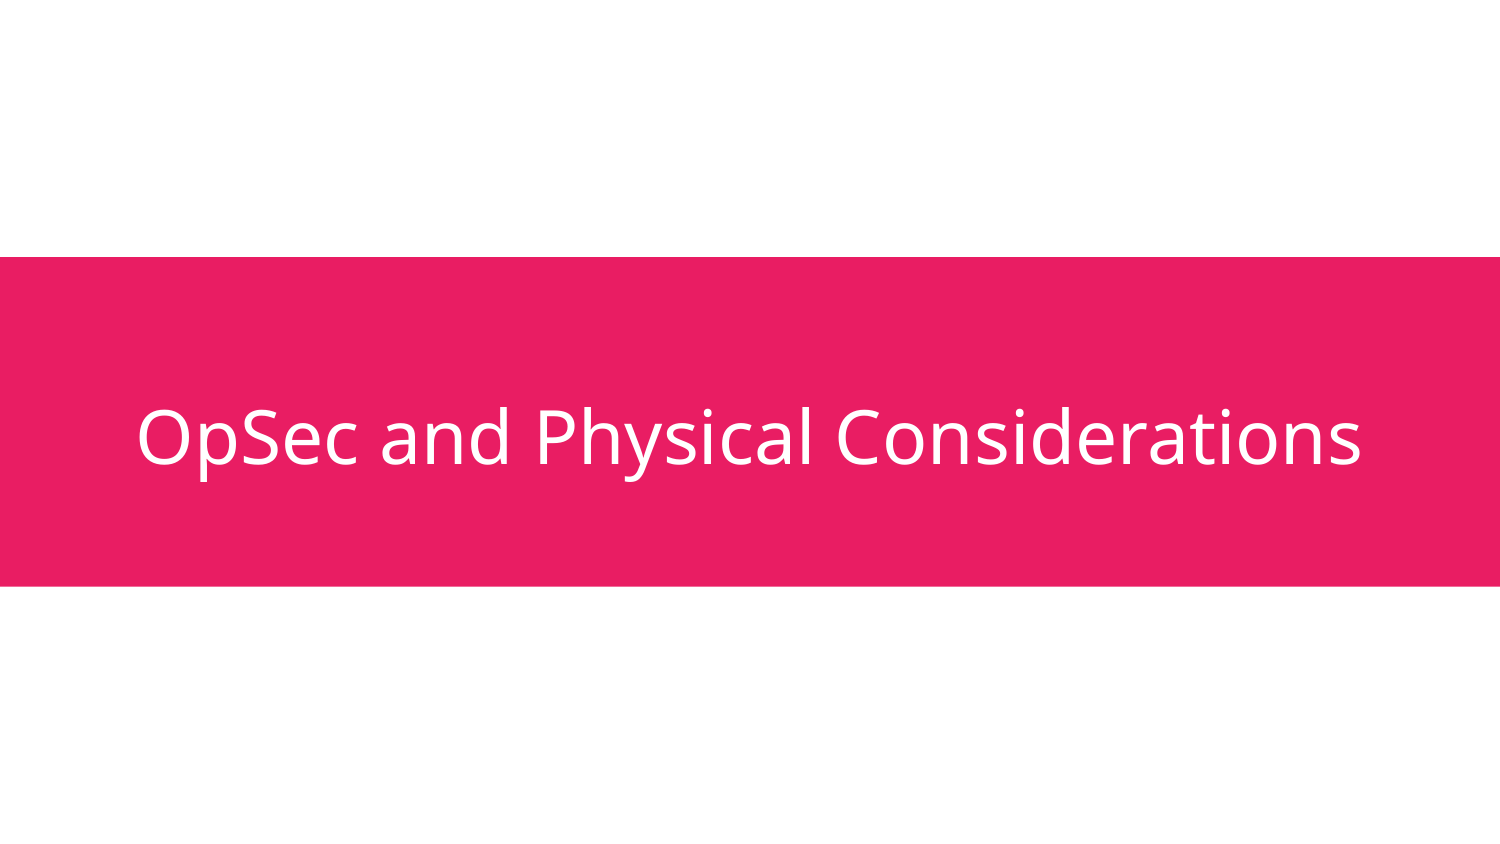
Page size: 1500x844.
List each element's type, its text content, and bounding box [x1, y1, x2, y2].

title OpSec and Physical Considerations [70, 309, 1430, 559]
